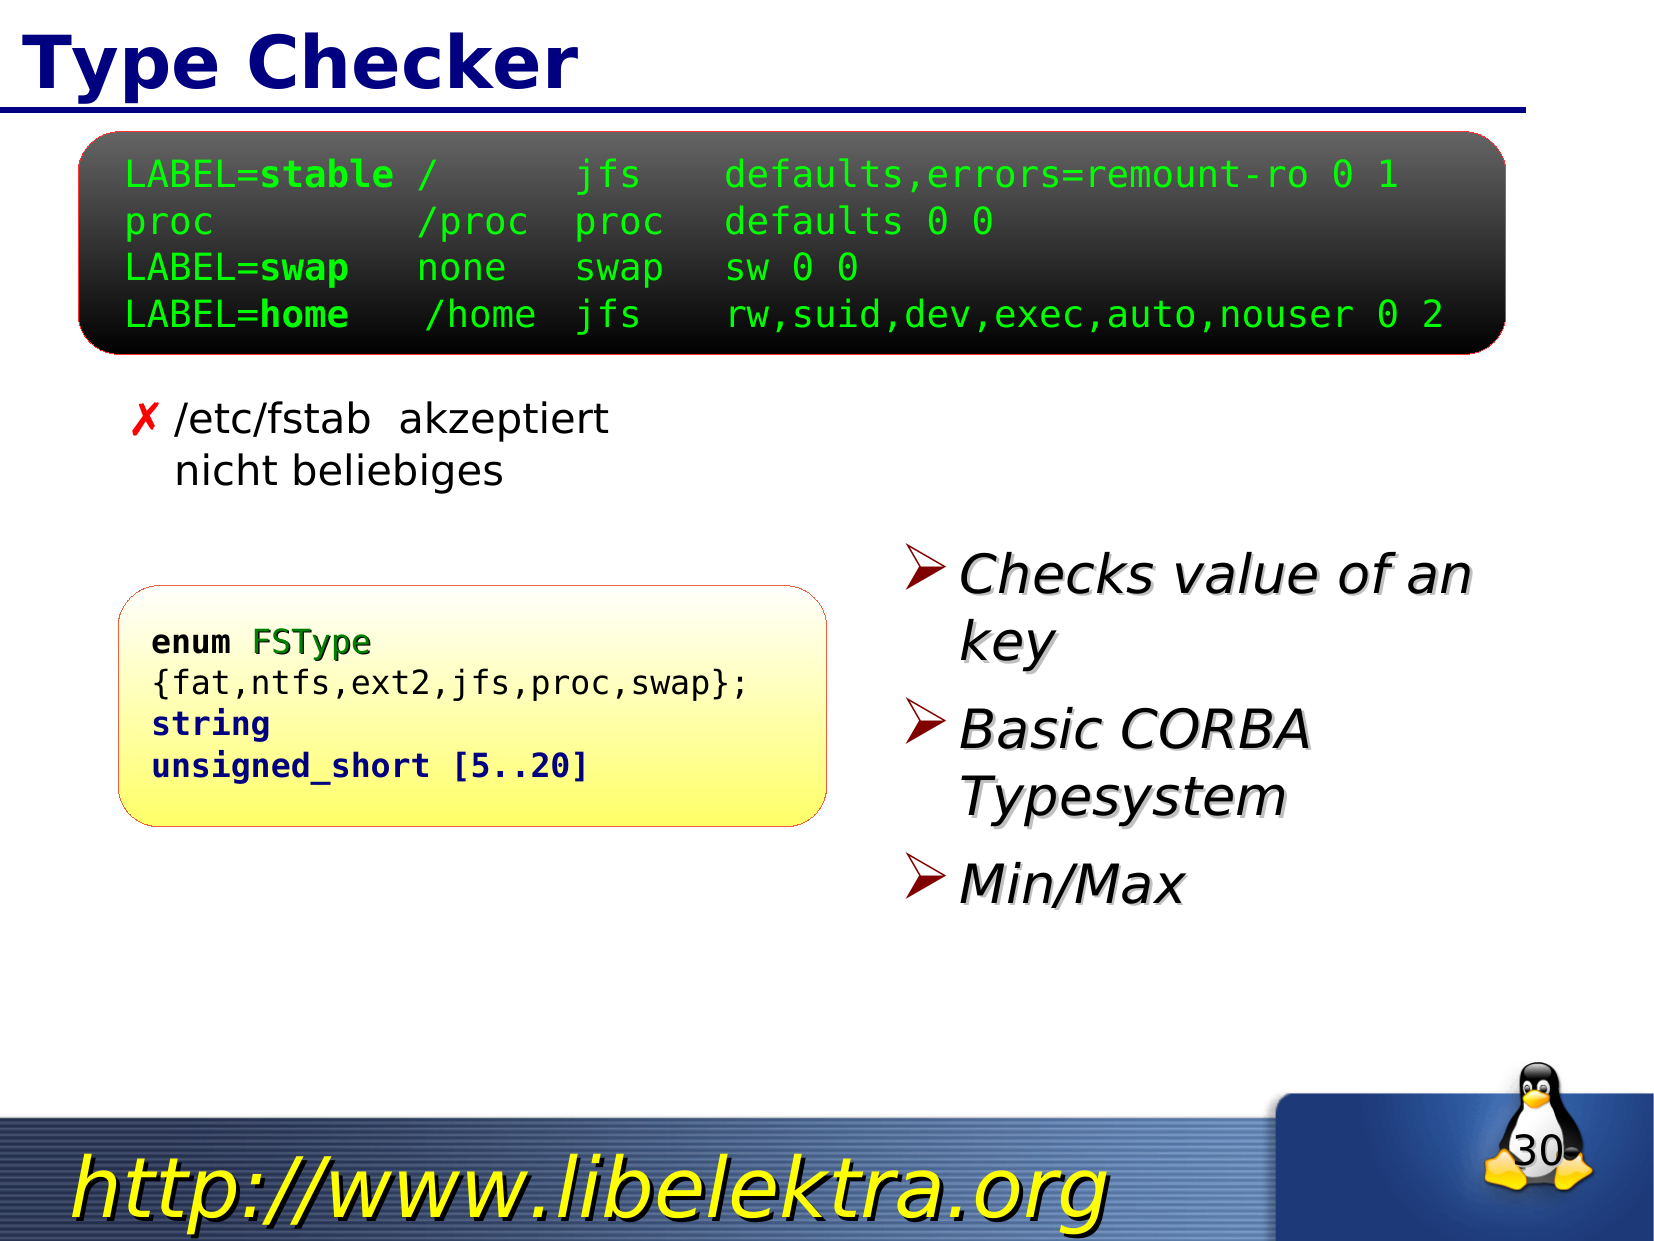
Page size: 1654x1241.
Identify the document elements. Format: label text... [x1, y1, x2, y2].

text_box [118, 585, 827, 827]
text_box LABEL=stable / jfs defaults,errors=remount-ro 0 1 proc /proc proc defaults 0 0 LABEL=swap none swap sw 0 0 LABEL=home /home jfs rw,suid,dev,exec,auto,nouser 0 2 [124, 151, 1460, 335]
list /etc/fstab akzeptiert nicht beliebiges [118, 383, 709, 532]
text_box <Nummer> [1312, 1122, 1565, 1178]
picture [0, 1061, 1654, 1241]
text_box Type Checker [22, 14, 1611, 111]
list Checks value of an key Basic CORBA Typesystem Min/Max [885, 531, 1582, 919]
text_box [78, 131, 1506, 355]
text_box enum FSType {fat,ntfs,ext2,jfs,proc,swap}; string unsigned_short [5..20] [151, 620, 798, 798]
